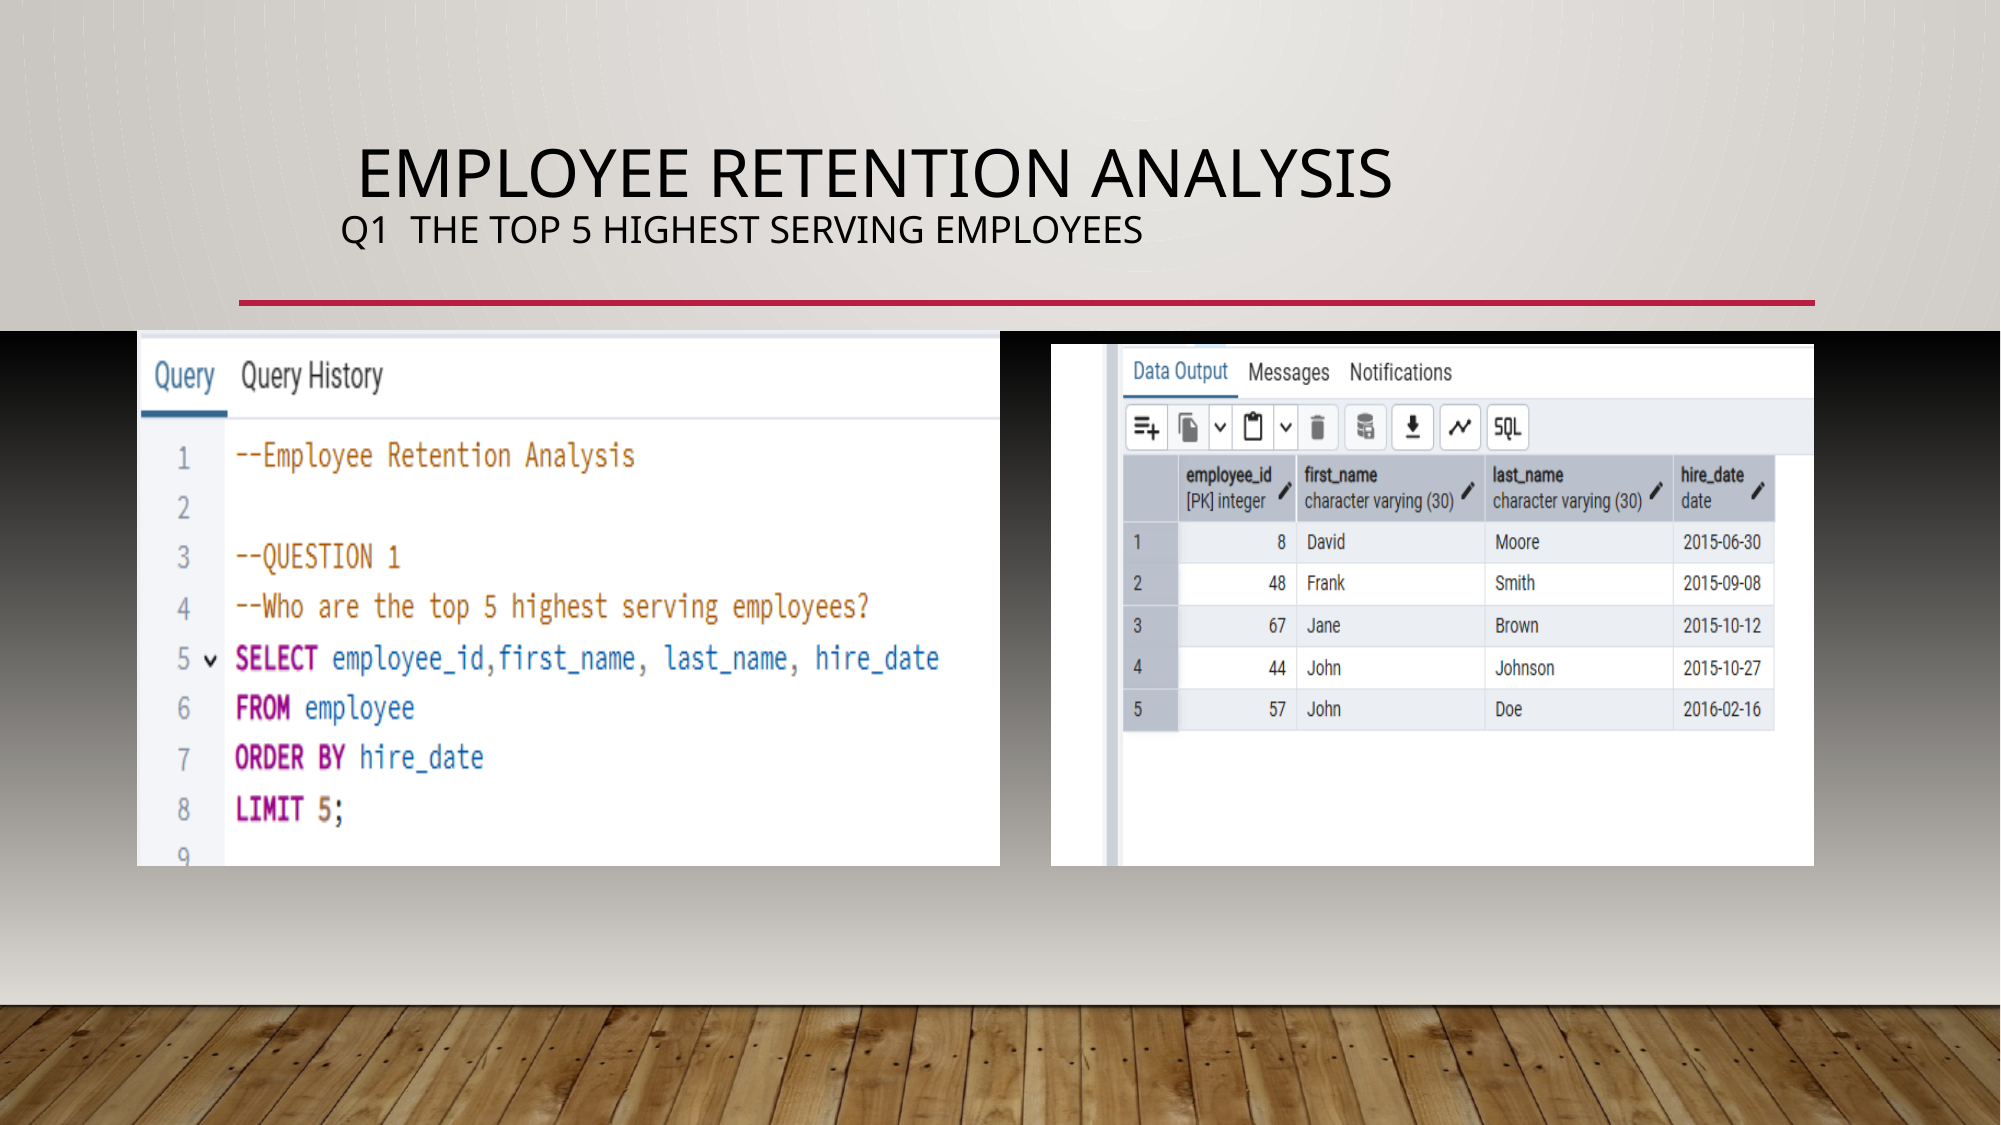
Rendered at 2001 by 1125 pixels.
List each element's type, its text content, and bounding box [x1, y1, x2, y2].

picture [137, 330, 1000, 866]
picture [1051, 345, 1814, 866]
title Employee Retention Analysis q1 the top 5 highest serving employees [237, 132, 1814, 306]
